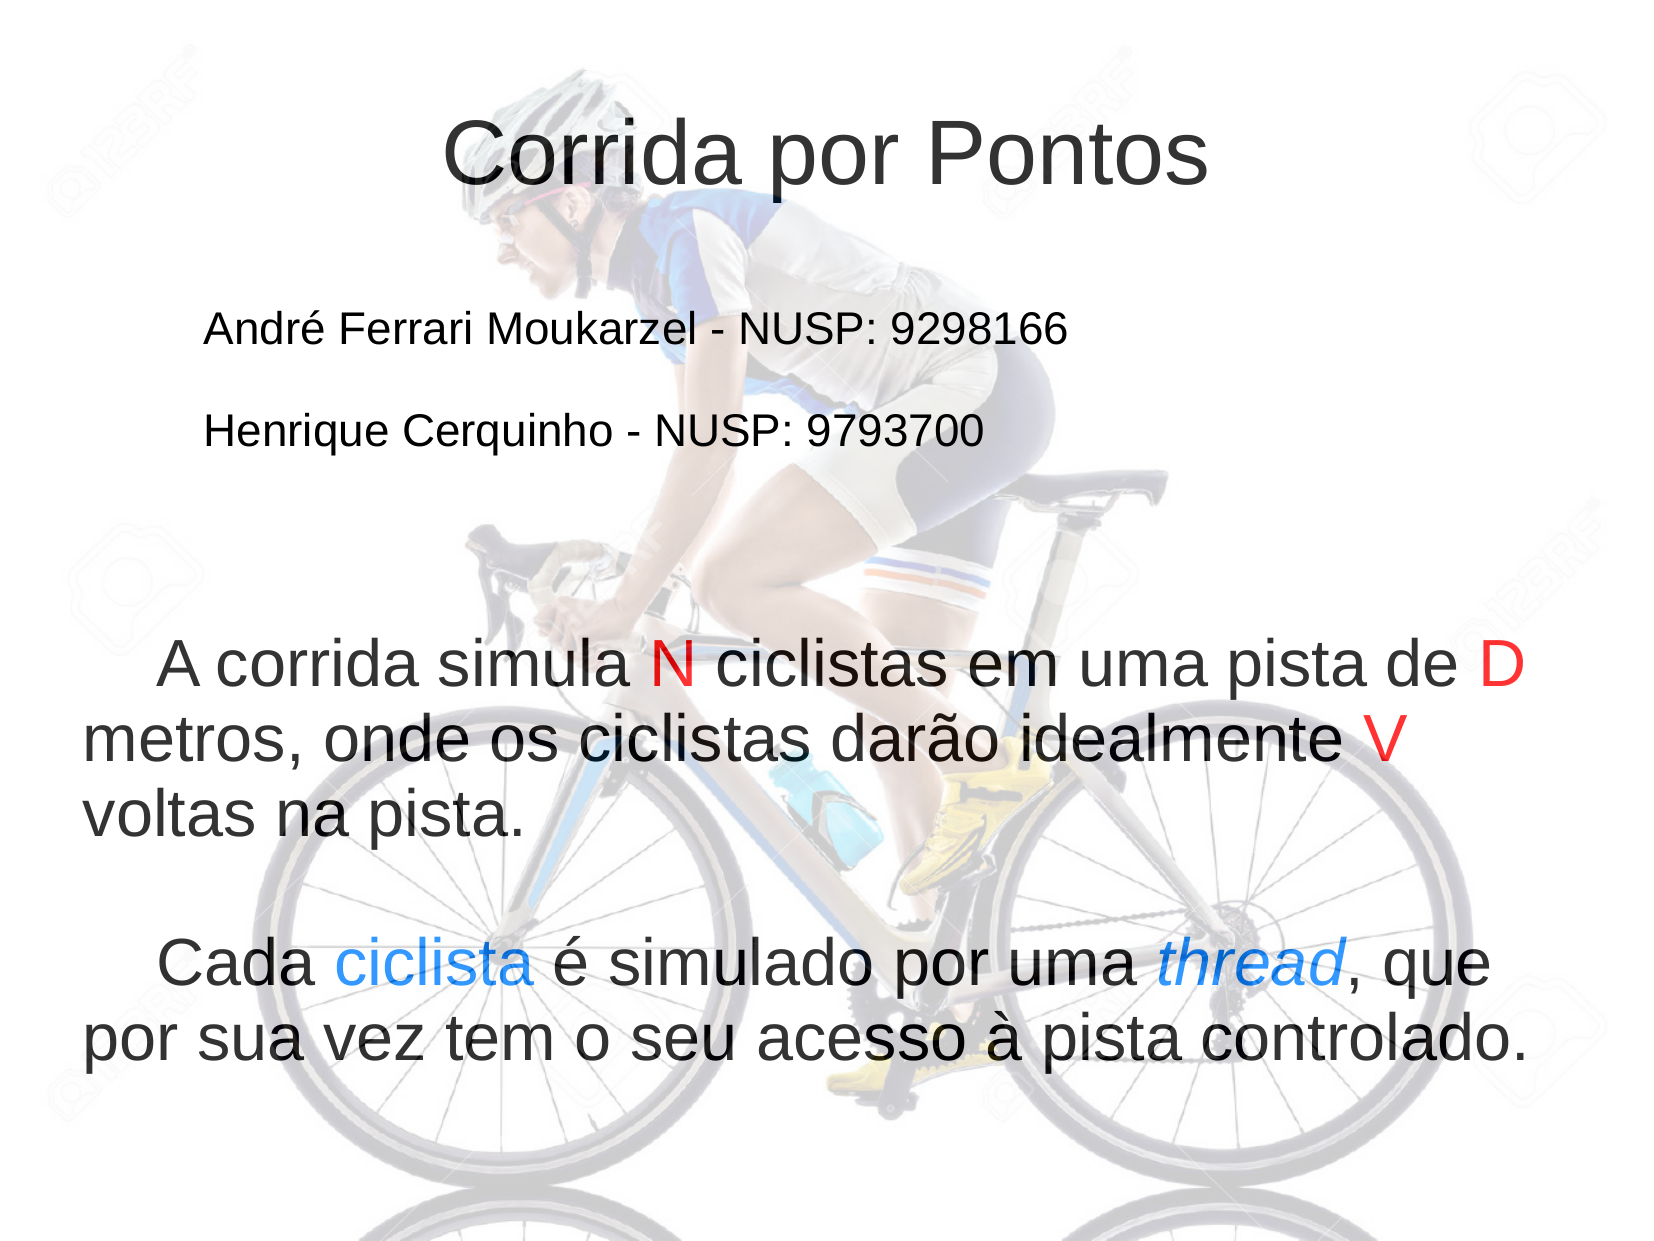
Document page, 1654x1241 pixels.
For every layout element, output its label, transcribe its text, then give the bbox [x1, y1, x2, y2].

text_box André Ferrari Moukarzel - NUSP: 9298166 Henrique Cerquinho - NUSP: 9793700 [188, 295, 1501, 464]
picture [0, 6, 1654, 1241]
